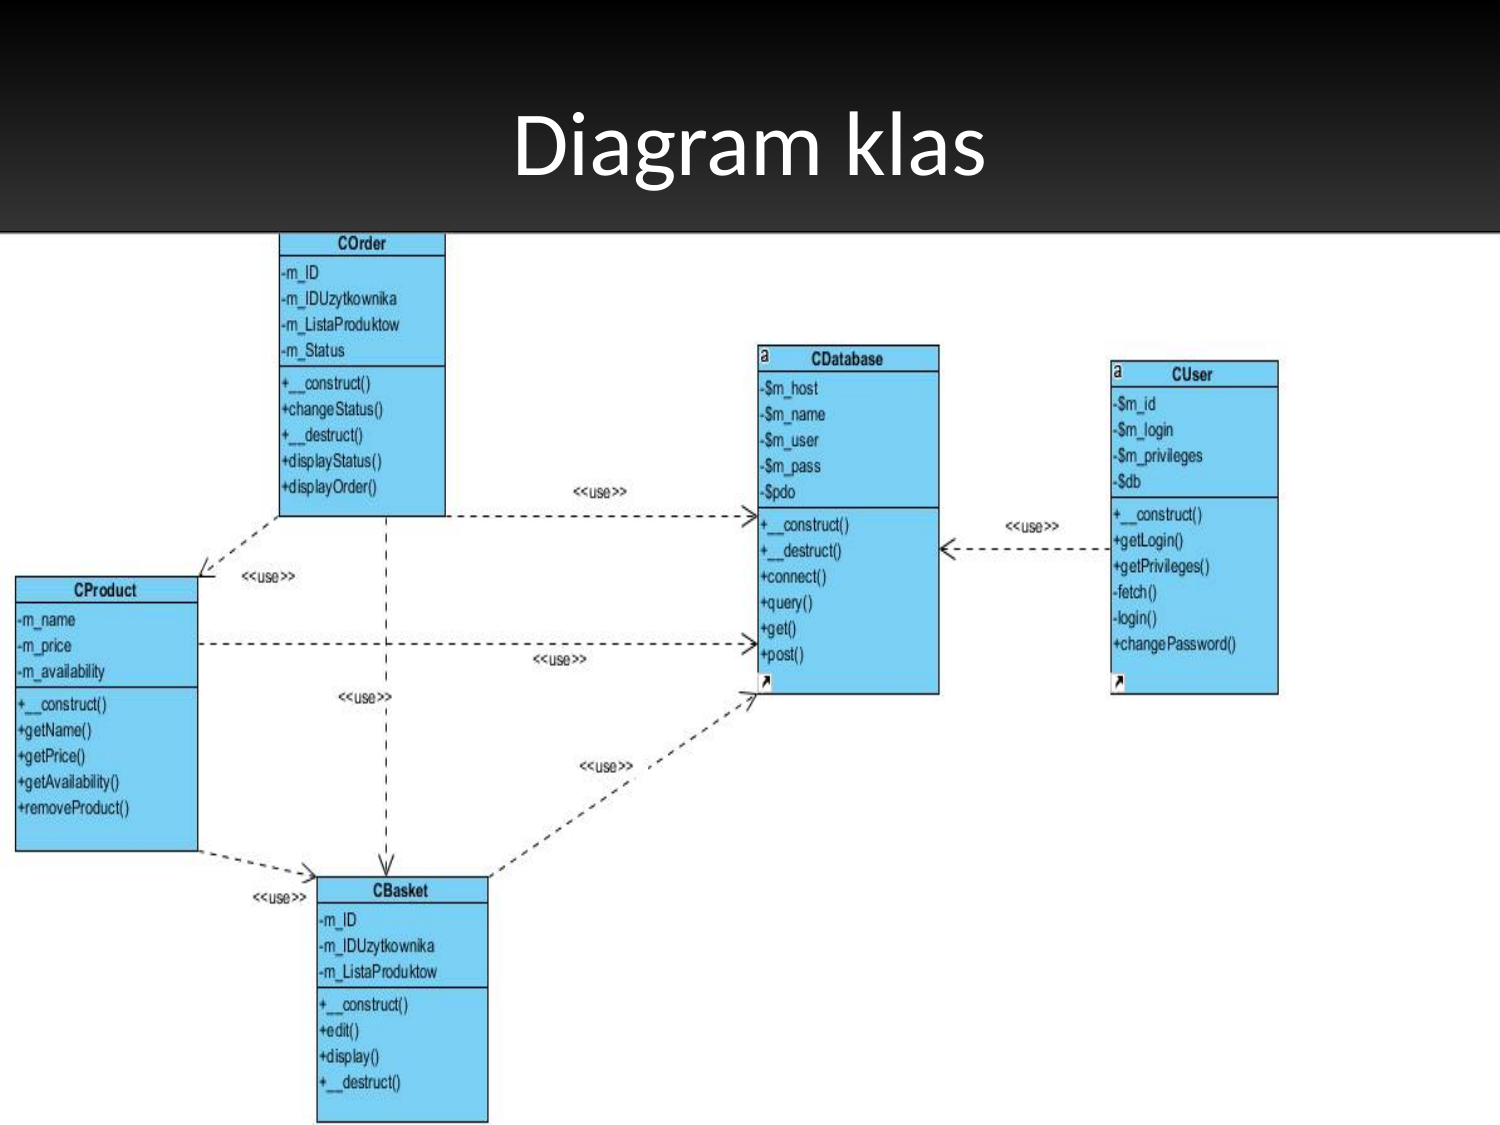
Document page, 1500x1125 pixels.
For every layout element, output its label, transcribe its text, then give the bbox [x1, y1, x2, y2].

picture [0, 231, 1500, 1125]
title Diagram klas [75, 45, 1425, 231]
